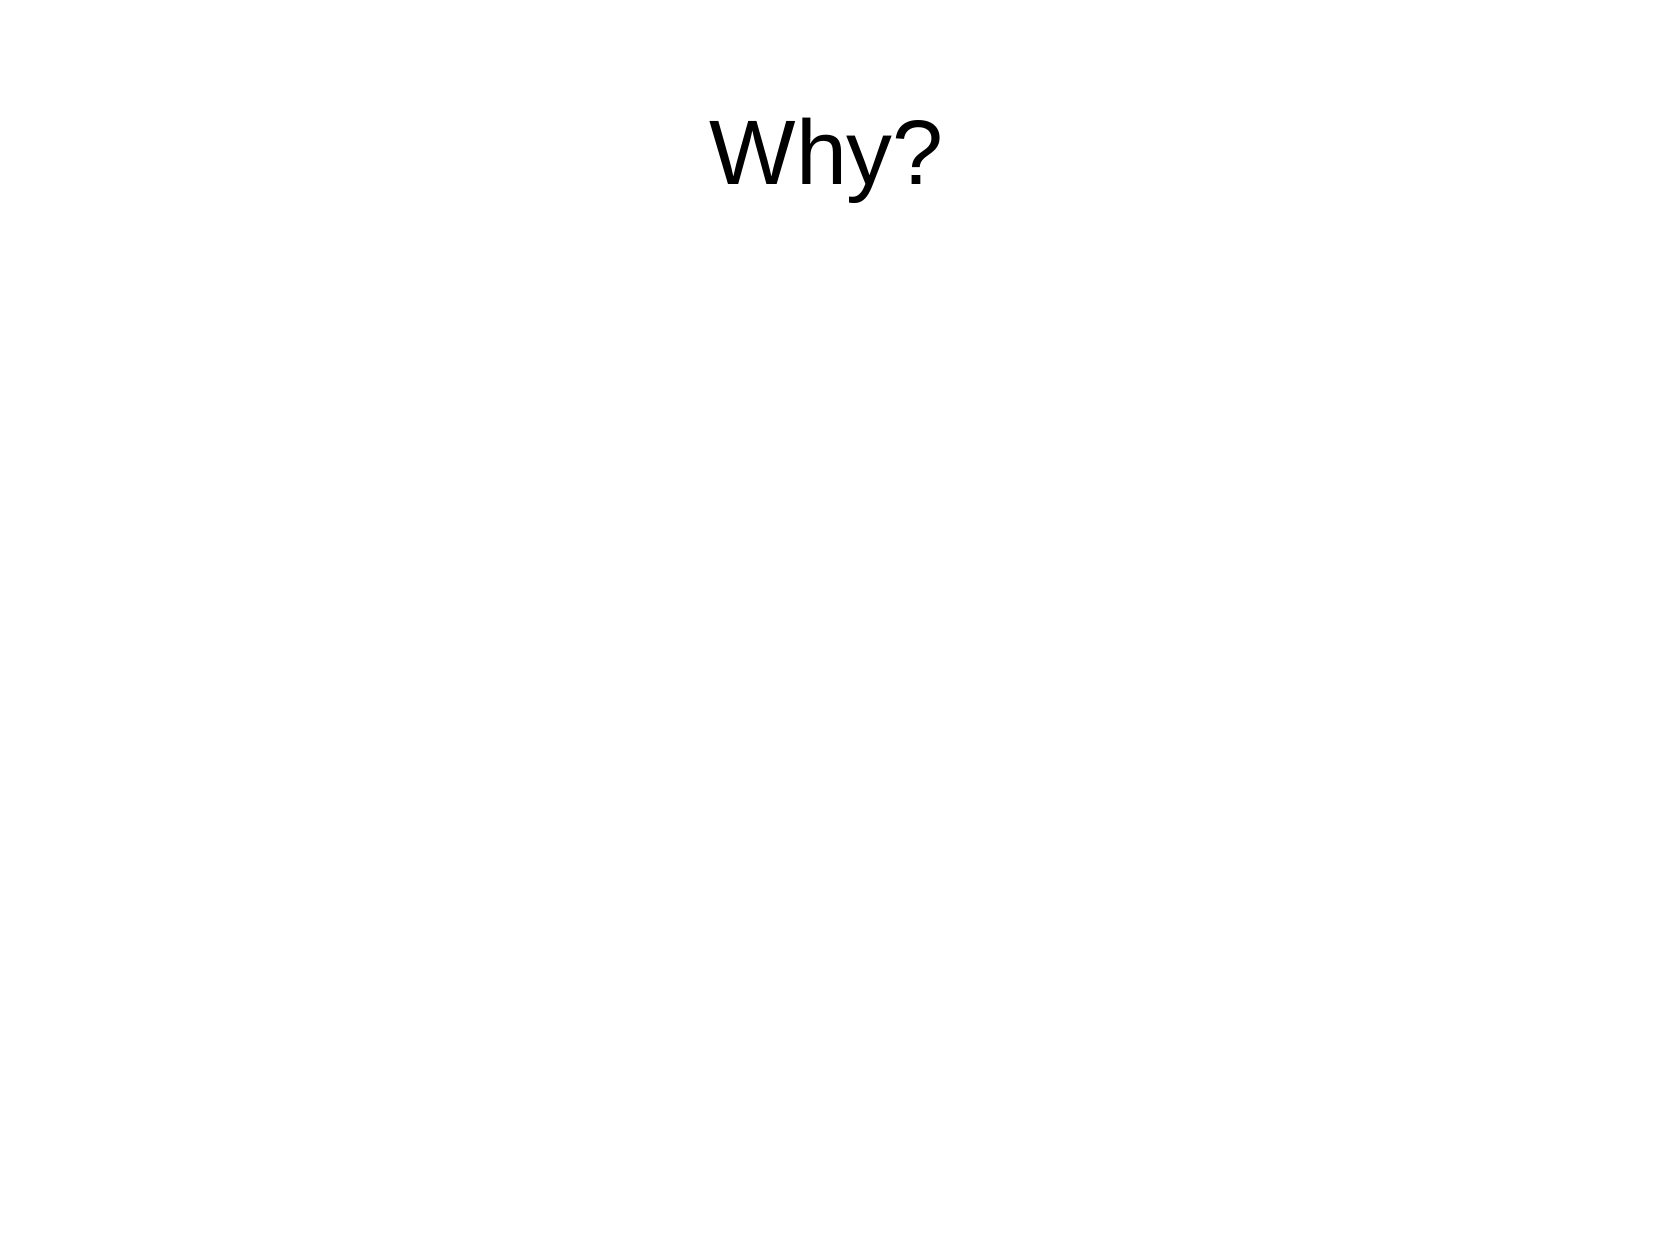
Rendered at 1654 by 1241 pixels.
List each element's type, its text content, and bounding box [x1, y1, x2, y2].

title Why? [82, 49, 1571, 257]
